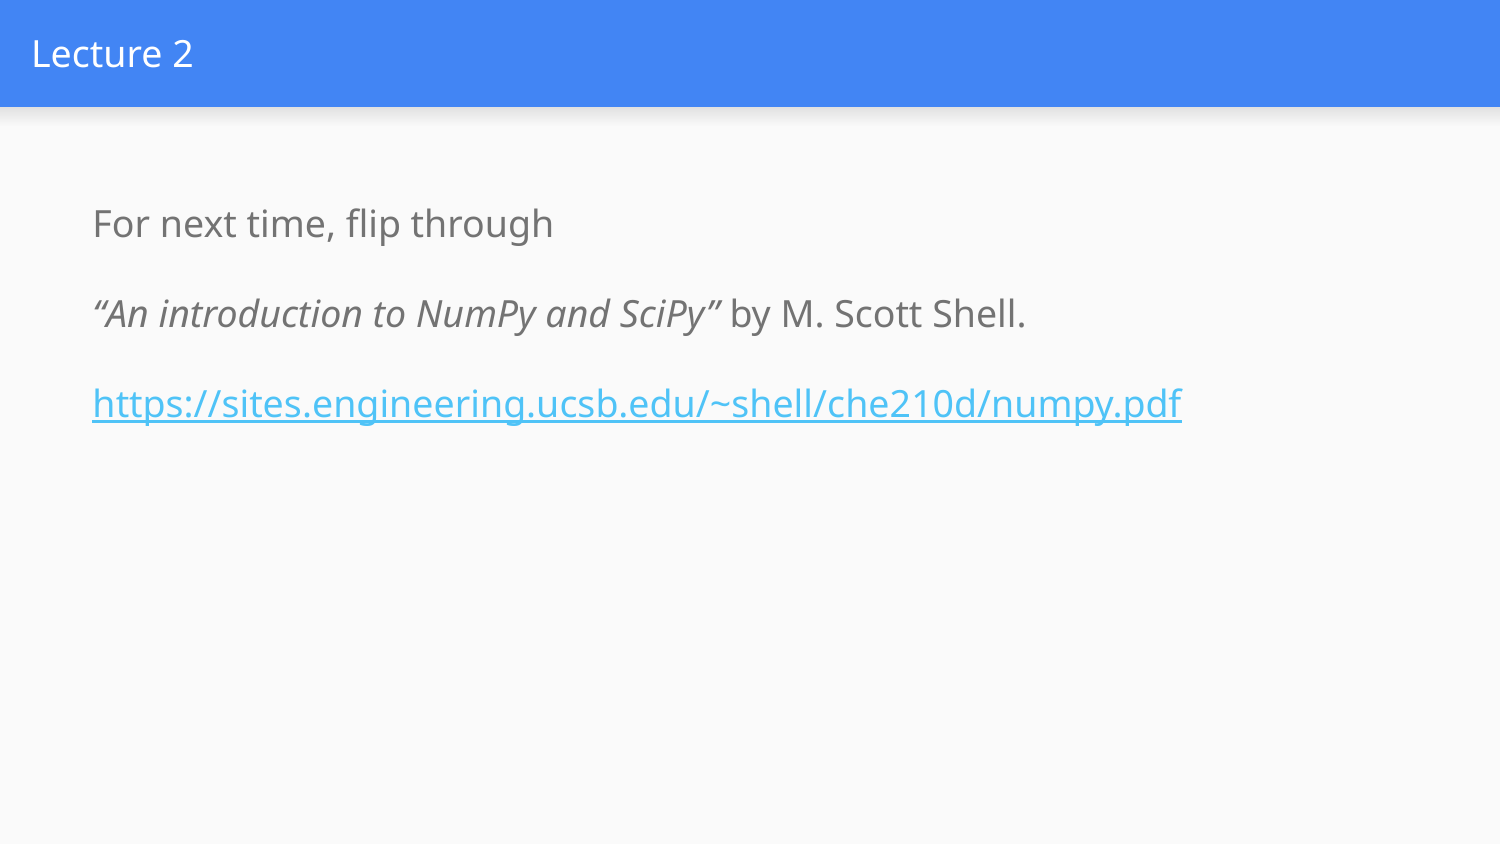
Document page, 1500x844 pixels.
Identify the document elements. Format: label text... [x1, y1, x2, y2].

title Lecture 2 [16, 2, 1464, 102]
list For next time, flip through “An introduction to NumPy and SciPy” by M. Scott Shell. https://sites.engineering.ucsb.edu/~shell/che210d/numpy.pdf [77, 178, 1427, 644]
